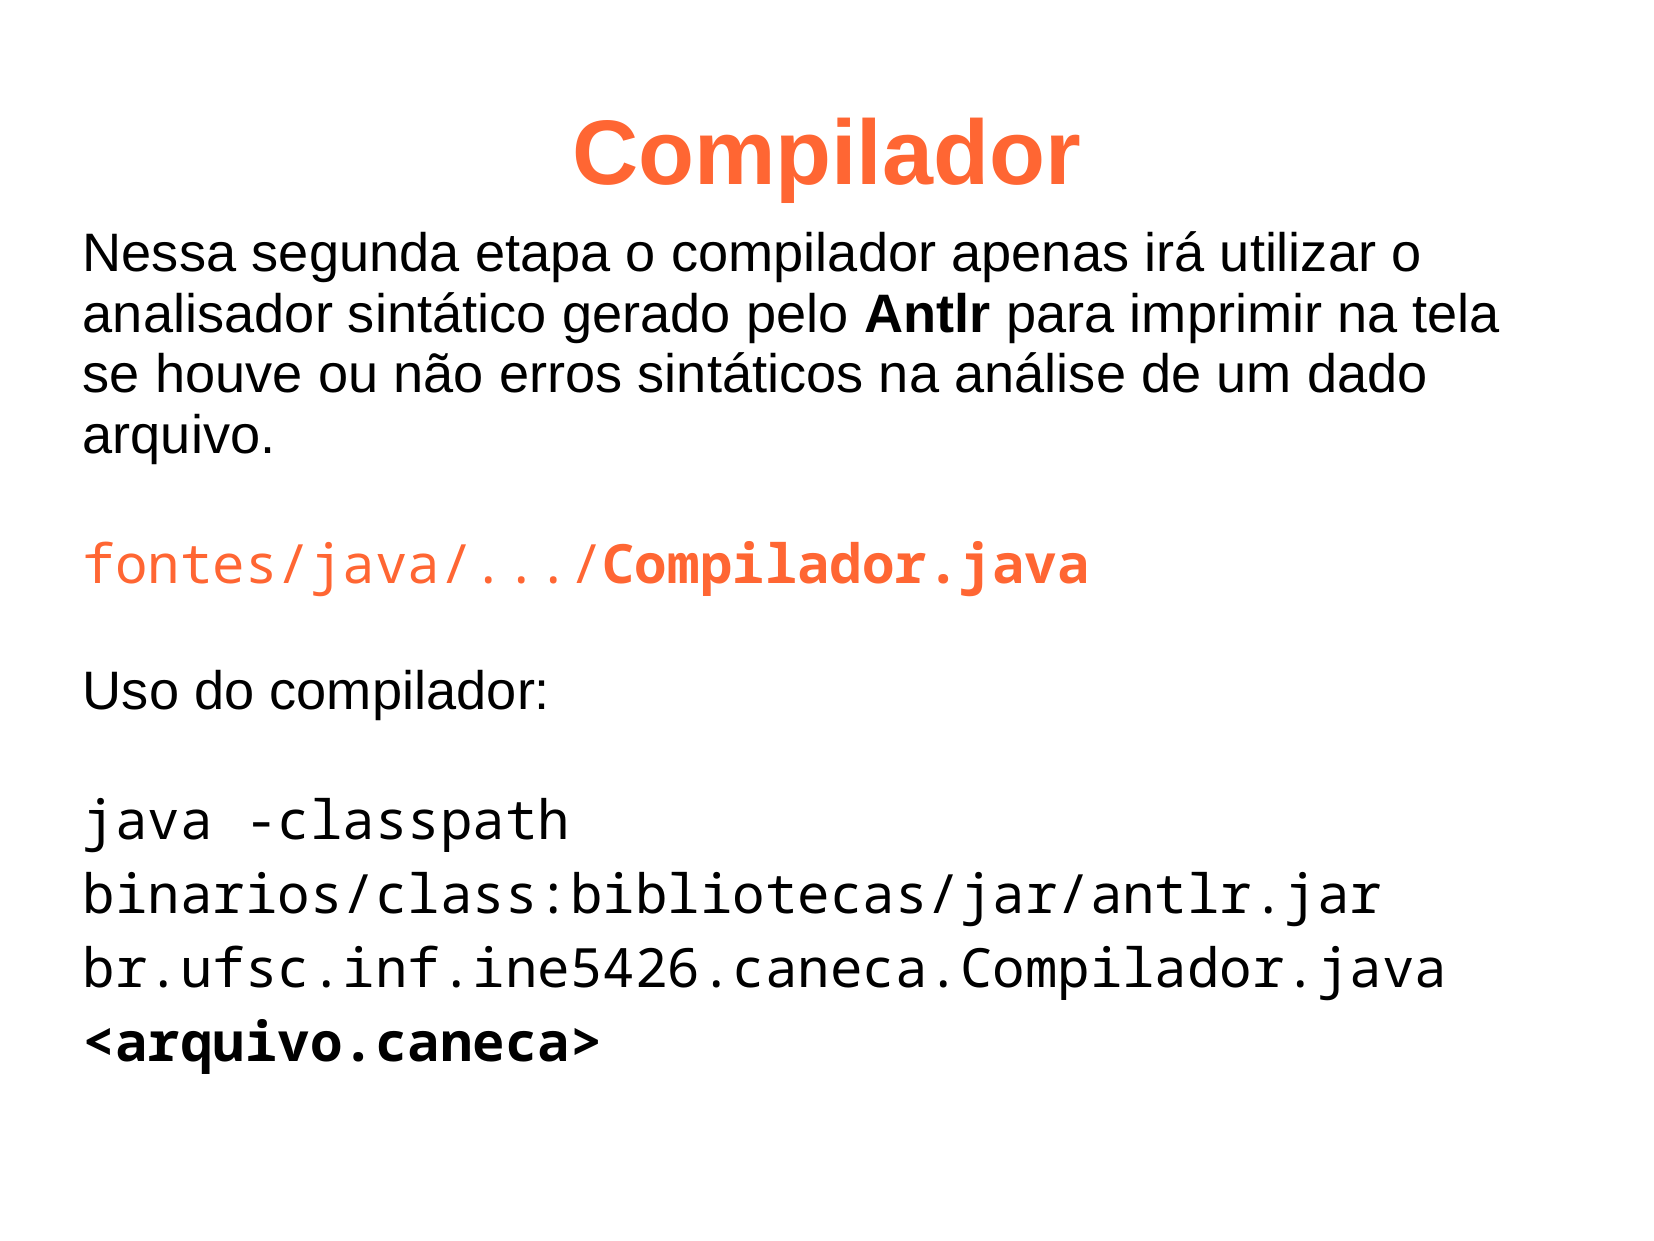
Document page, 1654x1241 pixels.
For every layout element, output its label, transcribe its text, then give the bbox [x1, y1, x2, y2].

title Compilador [82, 49, 1571, 257]
subtitle Nessa segunda etapa o compilador apenas irá utilizar o analisador sintático gerado pelo Antlr para imprimir na tela se houve ou não erros sintáticos na análise de um dado arquivo. fontes/java/.../Compilador.java Uso do compilador: java -classpath binarios/class:bibliotecas/jar/antlr.jar br.ufsc.inf.ine5426.caneca.Compilador.java <arquivo.caneca> [82, 248, 1538, 1052]
